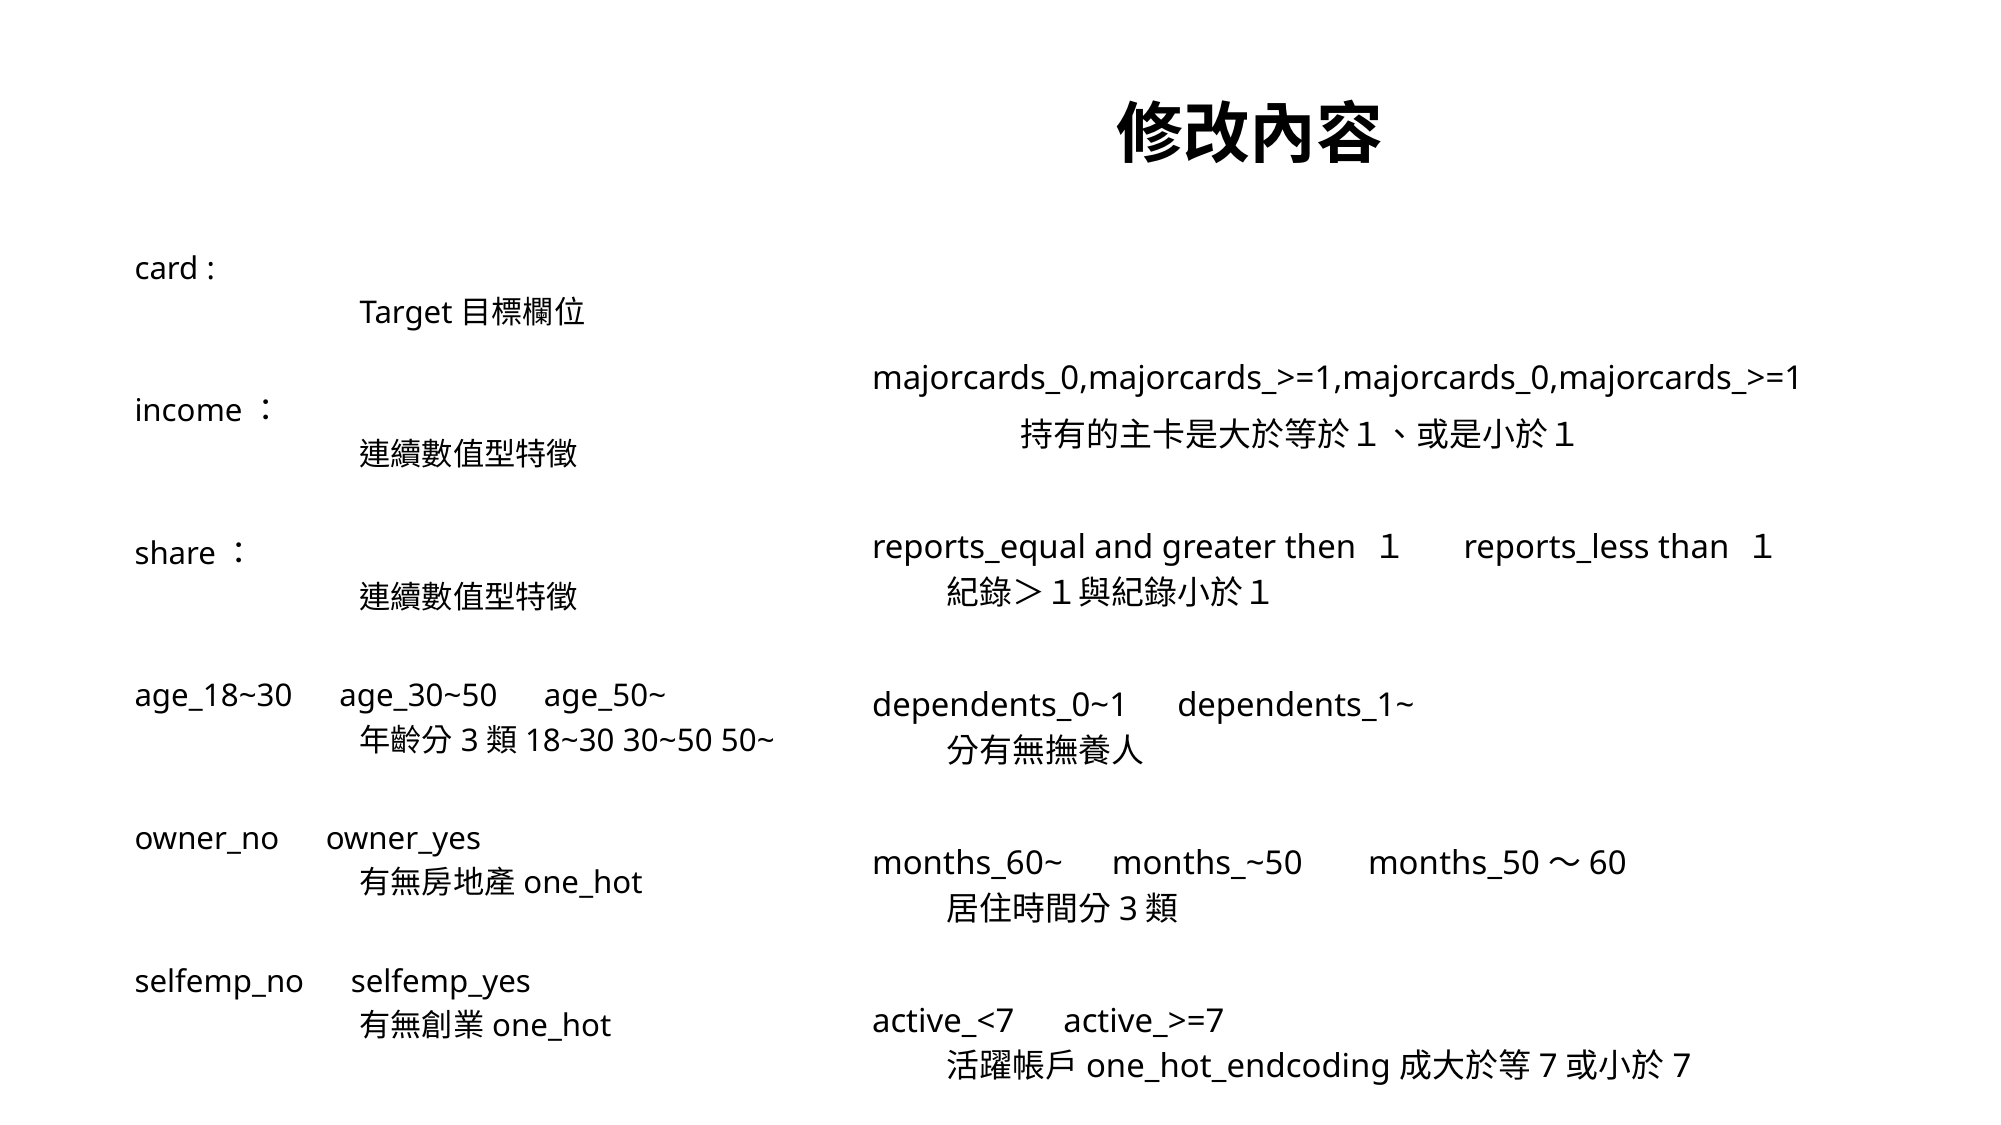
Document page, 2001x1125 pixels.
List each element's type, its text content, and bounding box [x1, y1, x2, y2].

title 修改內容 [780, 27, 1720, 245]
text_box majorcards_0,majorcards_>=1,majorcards_0,majorcards_>=1 持有的主卡是大於等於１、或是小於１ reports_equal and greater then １ reports_less than １ 紀錄＞１與紀錄小於１ dependents_0~1 dependents_1~ 分有無撫養人 months_60~ months_~50 months_50～60 居住時間分3類 active_<7 active_>=7 活躍帳戶one_hot_endcoding成大於等7或小於7 [857, 354, 1916, 1099]
list card : Target目標欄位 income： 連續數值型特徵 share： 連續數值型特徵 age_18~30 age_30~50 age_50~ 年齡分3類18~30 30~50 50~ owner_no owner_yes 有無房地產one_hot selfemp_no selfemp_yes 有無創業one_hot [119, 244, 874, 1099]
